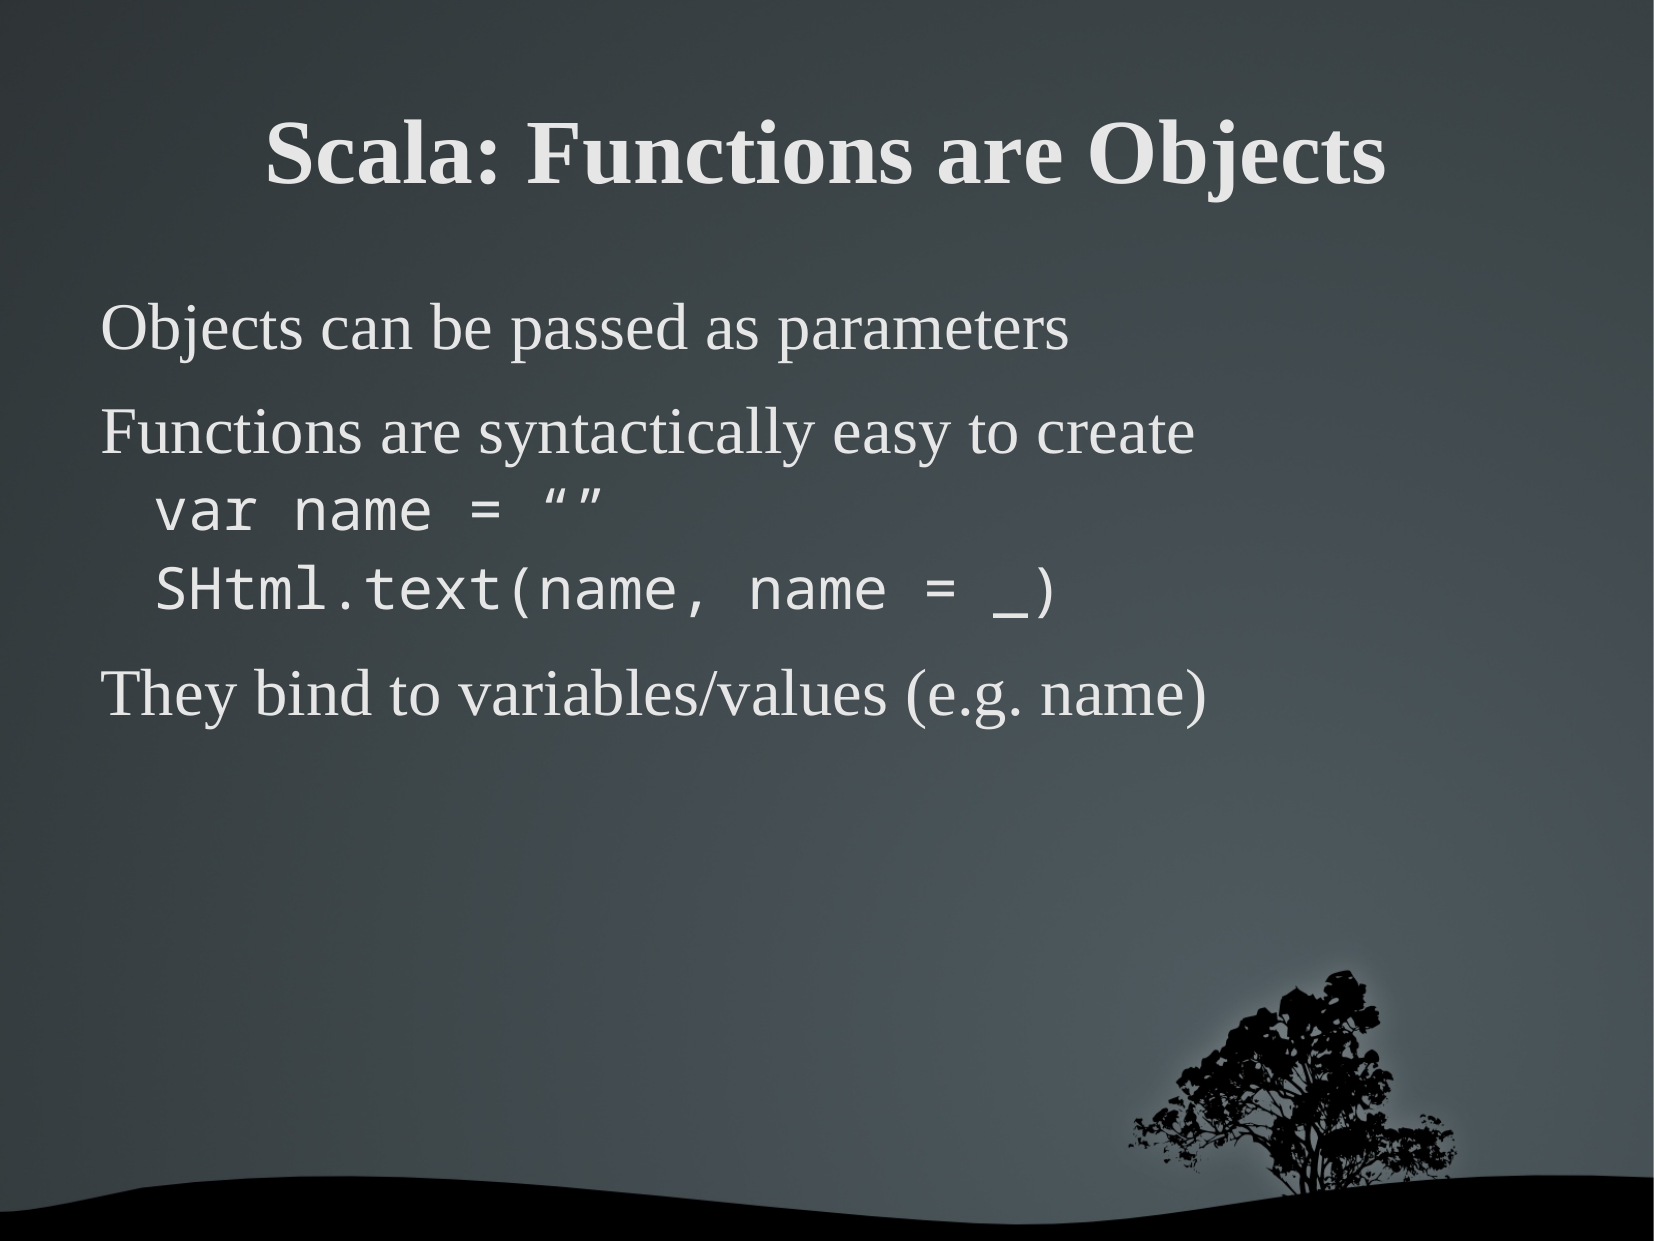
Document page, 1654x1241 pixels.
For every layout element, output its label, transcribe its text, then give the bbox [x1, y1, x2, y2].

title Scala: Functions are Objects [82, 56, 1571, 250]
picture [0, 0, 1654, 1241]
list Objects can be passed as parameters Functions are syntactically easy to create var name = “” SHtml.text(name, name = _) They bind to variables/values (e.g. name) [82, 290, 1571, 1094]
